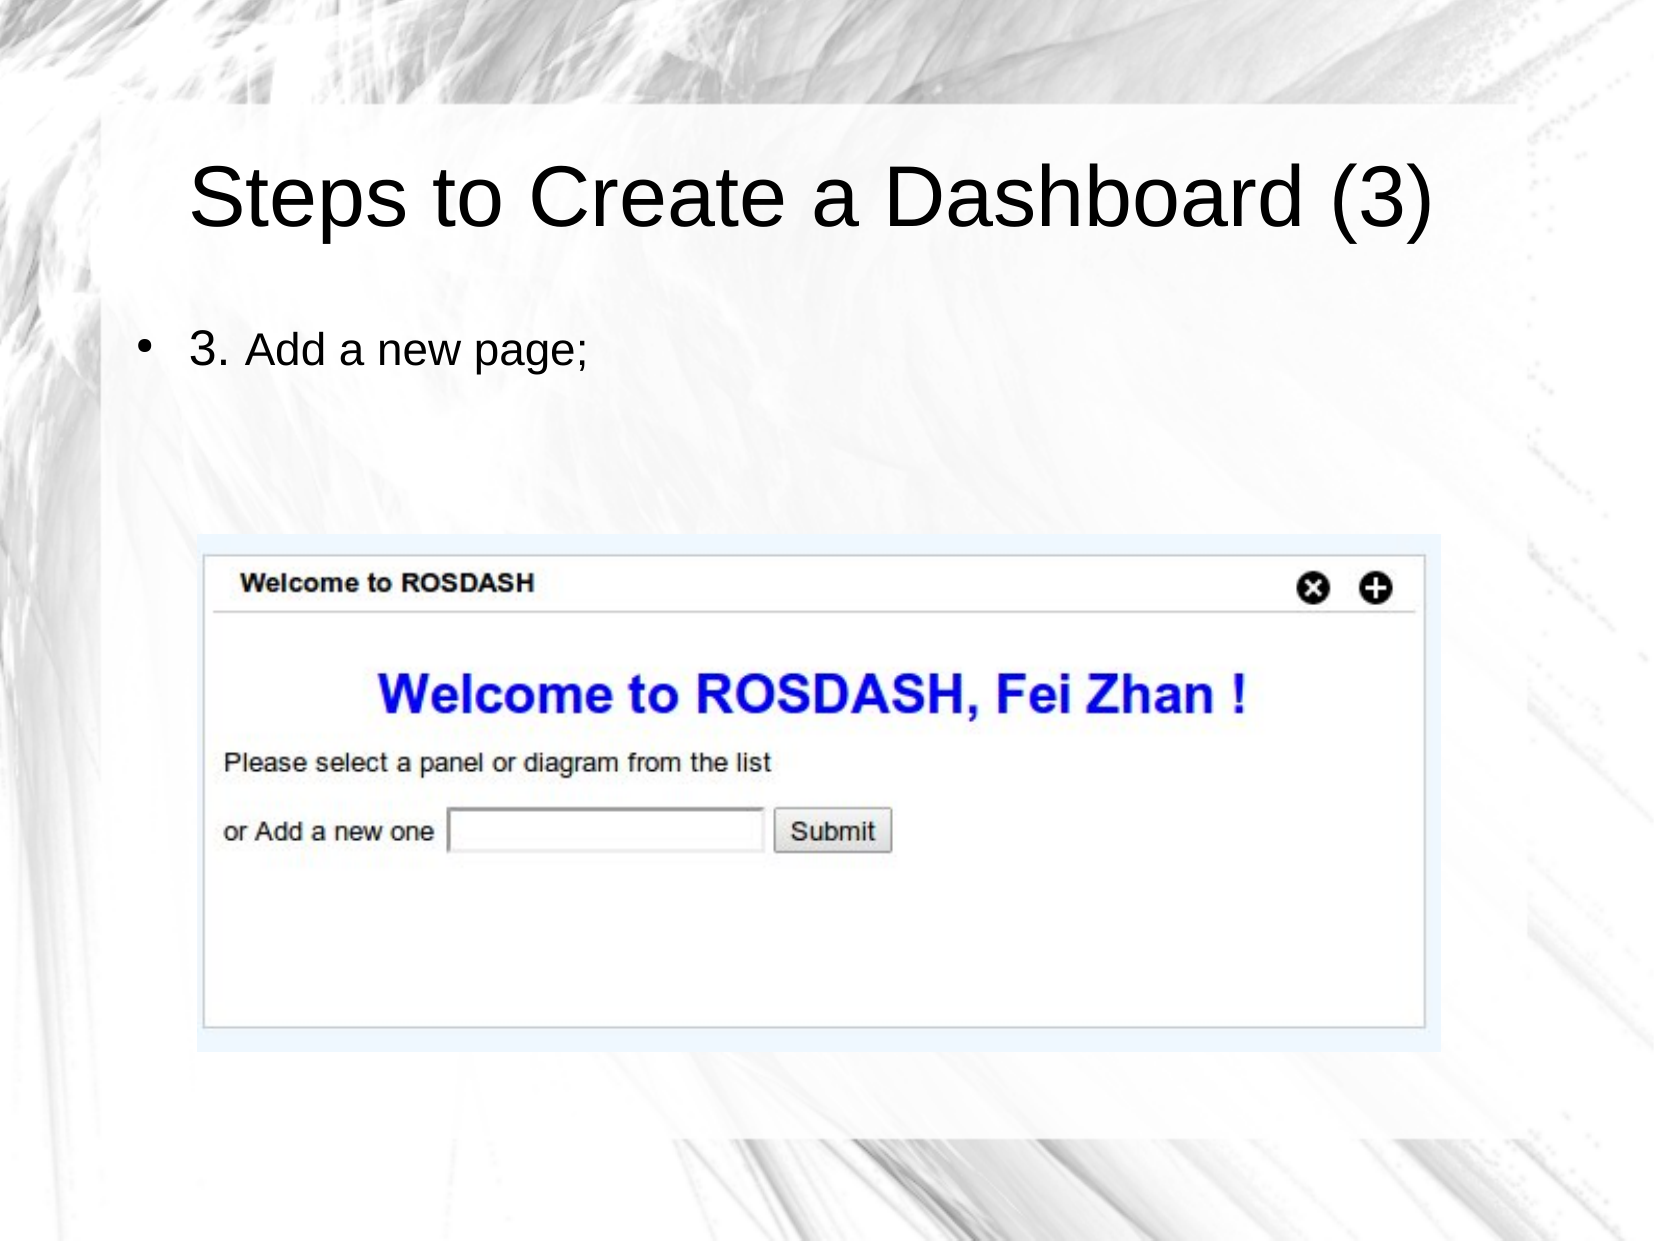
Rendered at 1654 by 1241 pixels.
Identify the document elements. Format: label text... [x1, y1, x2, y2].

title Steps to Create a Dashboard (3) [118, 112, 1506, 281]
picture [0, 0, 1654, 1241]
list 3. Add a new page; [118, 319, 1571, 1039]
